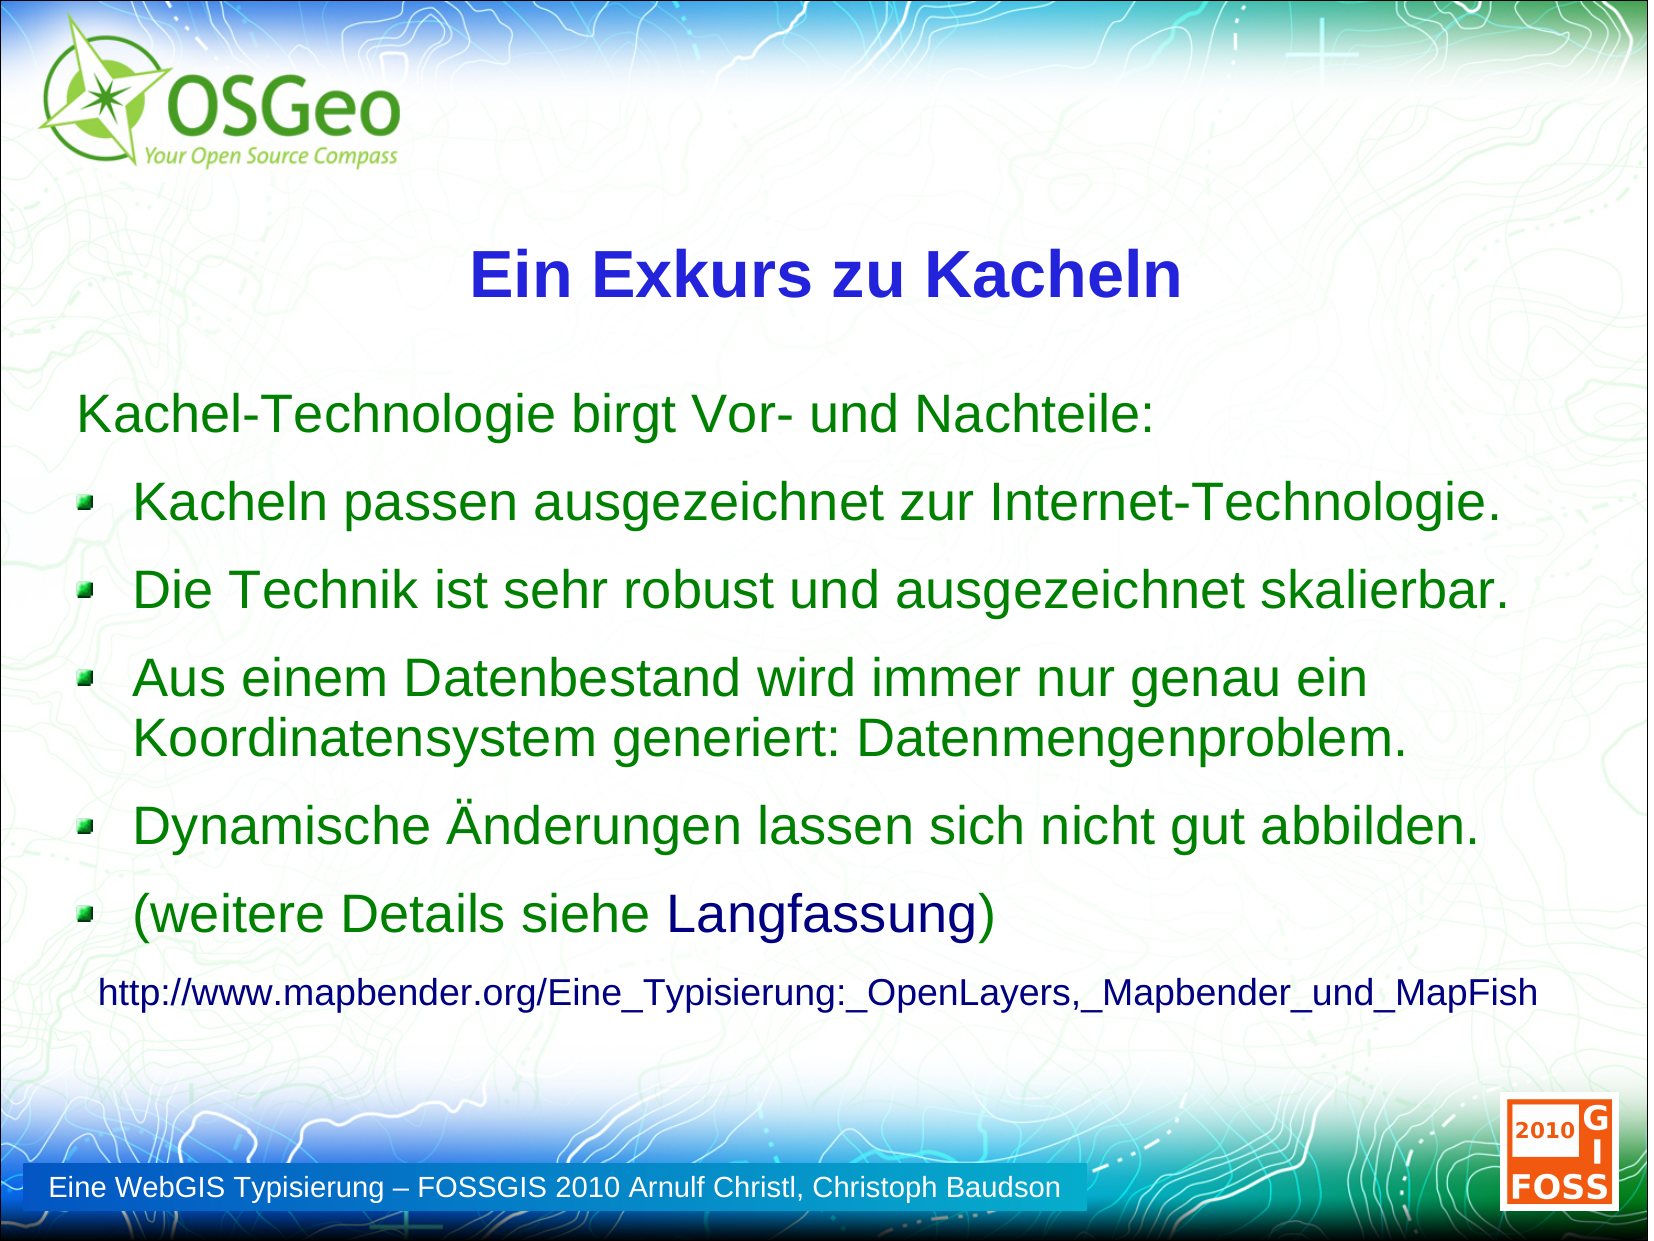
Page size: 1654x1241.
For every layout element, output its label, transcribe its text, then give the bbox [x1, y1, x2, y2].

list Kachel-Technologie birgt Vor- und Nachteile: Kacheln passen ausgezeichnet zur Internet-Technologie. Die Technik ist sehr robust und ausgezeichnet skalierbar. Aus einem Datenbestand wird immer nur genau ein Koordinatensystem generiert: Datenmengenproblem. Dynamische Änderungen lassen sich nicht gut abbilden. (weitere Details siehe Langfassung) http://www.mapbender.org/Eine_Typisierung:_OpenLayers,_Mapbender_und_MapFish [76, 383, 1565, 1123]
title Ein Exkurs zu Kacheln [82, 200, 1571, 349]
picture [1, 1, 1647, 1240]
